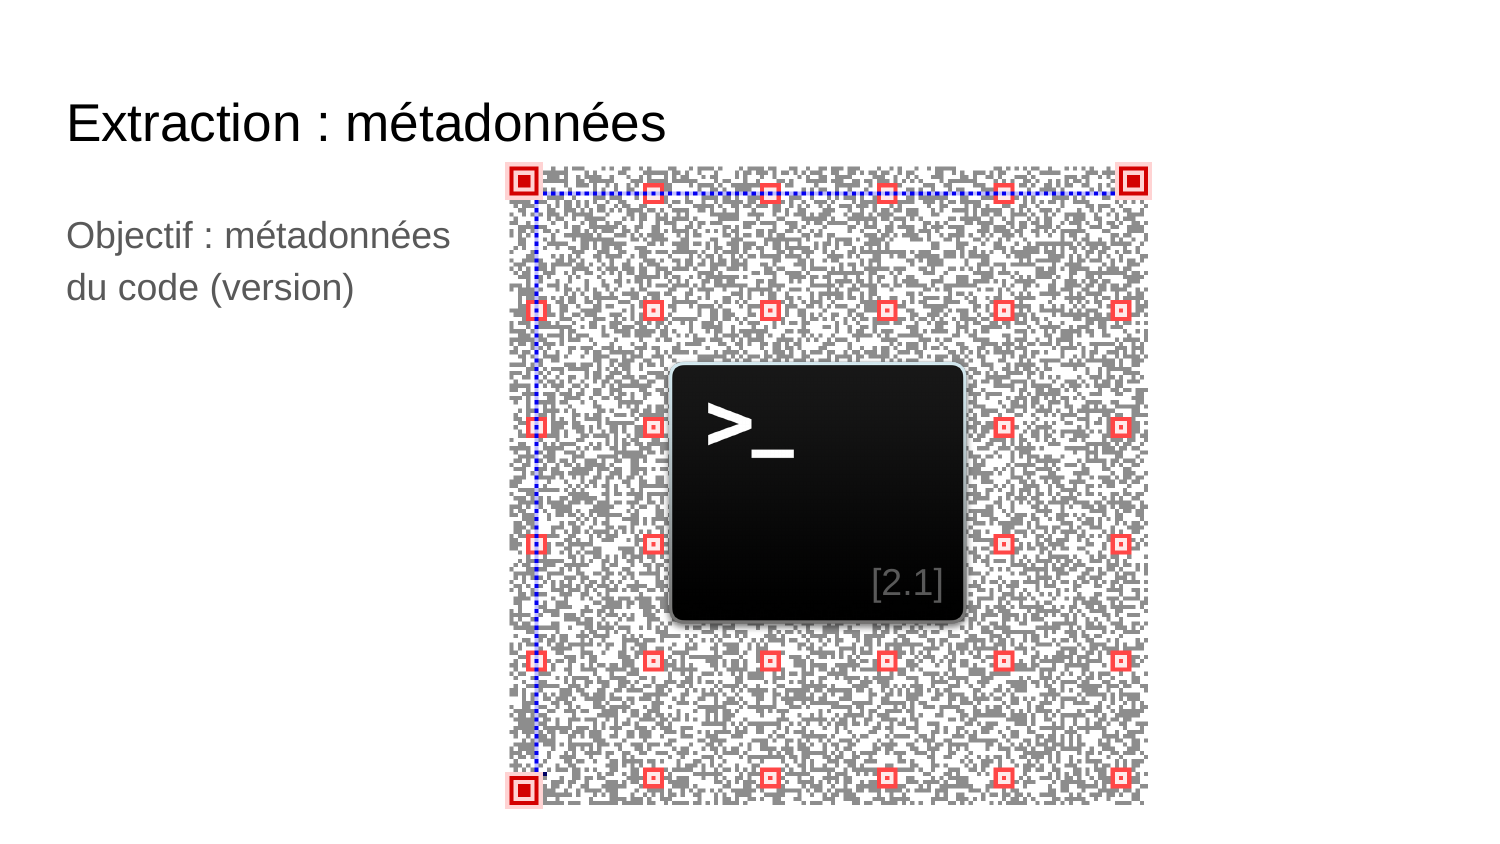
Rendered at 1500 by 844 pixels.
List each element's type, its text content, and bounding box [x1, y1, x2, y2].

title Extraction : métadonnées [51, 72, 1449, 167]
text_box [2.1] [856, 543, 963, 612]
list Objectif : métadonnées du code (version) [51, 189, 473, 750]
picture [505, 167, 1152, 809]
